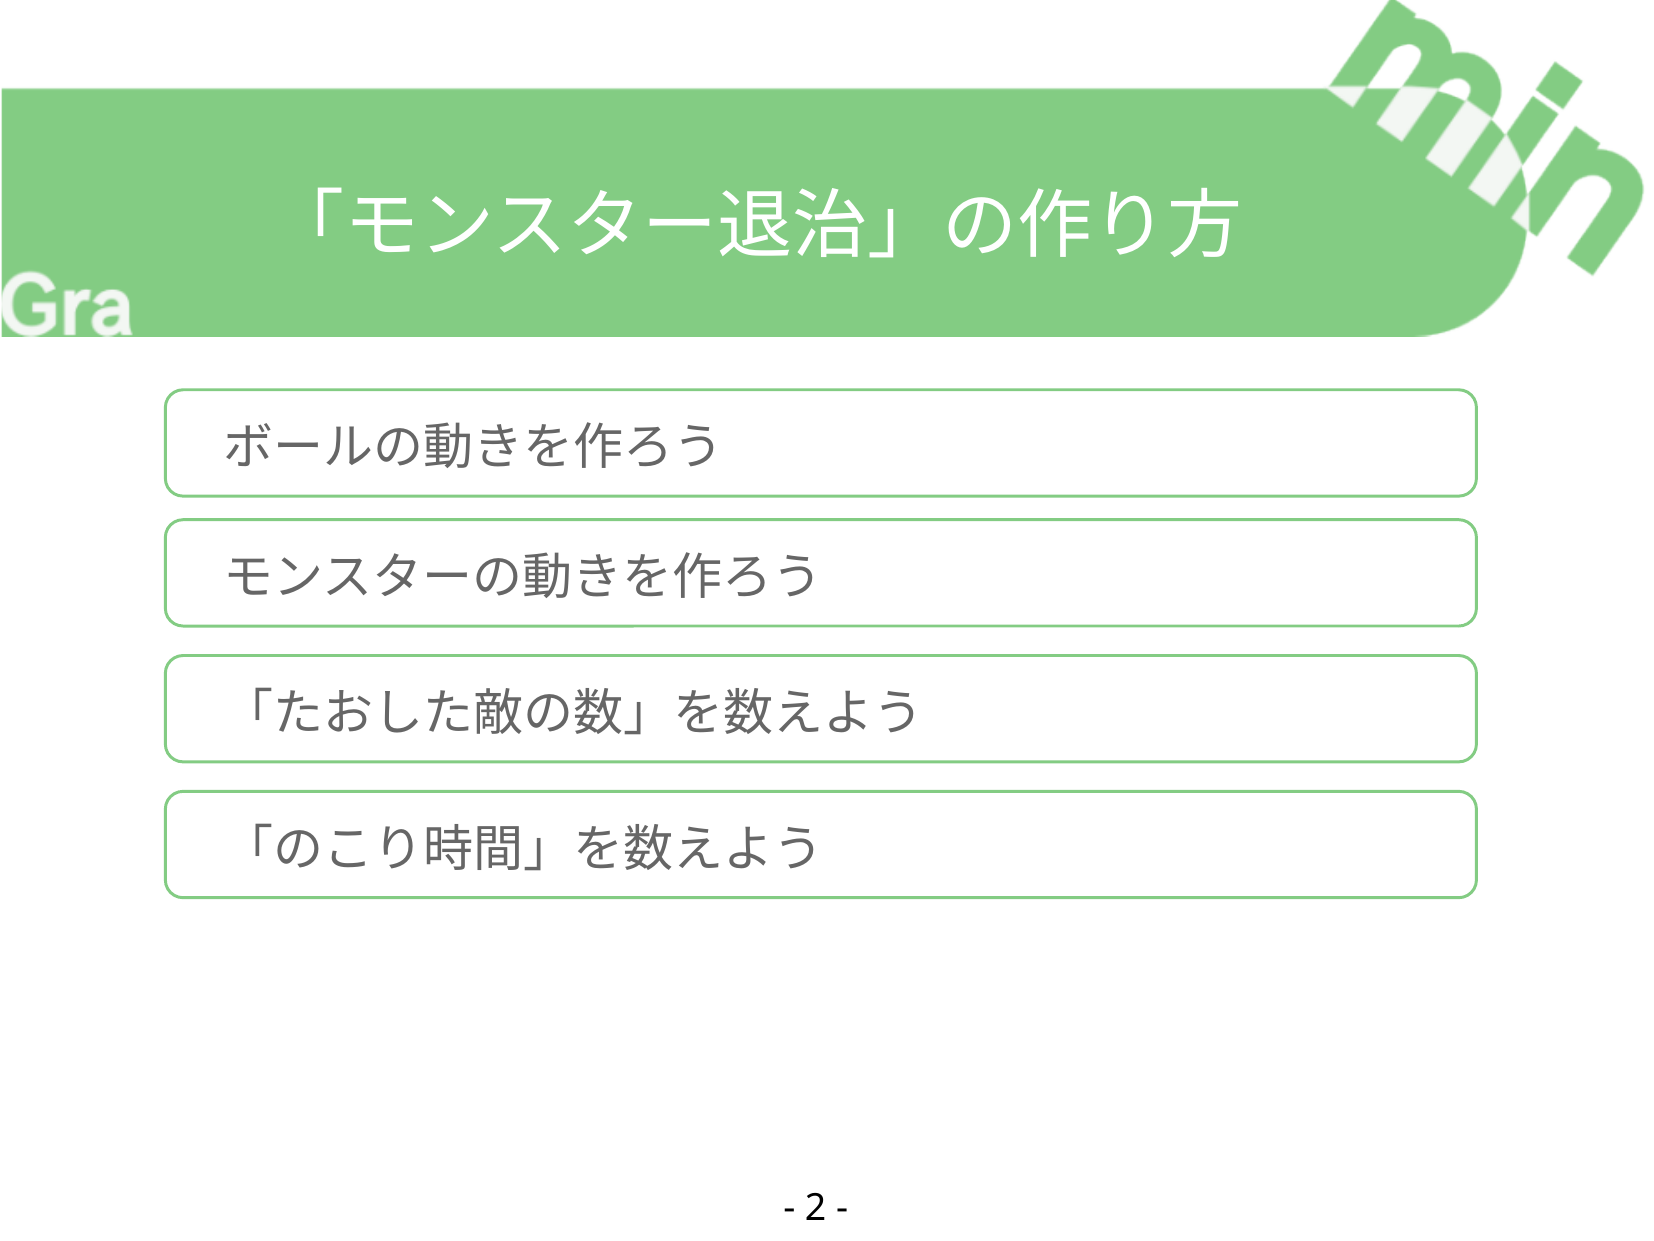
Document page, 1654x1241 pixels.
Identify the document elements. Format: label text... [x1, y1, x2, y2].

text_box 「のこり時間」を数えよう [165, 791, 1477, 898]
text_box ボールの動きを作ろう [165, 389, 1477, 497]
title 「モンスター退治」の作り方 [11, 113, 1501, 324]
picture [1, 0, 1654, 337]
text_box モンスターの動きを作ろう [165, 519, 1477, 627]
text_box 「たおした敵の数」を数えよう [165, 655, 1477, 762]
text_box - 2 - [768, 1173, 886, 1241]
